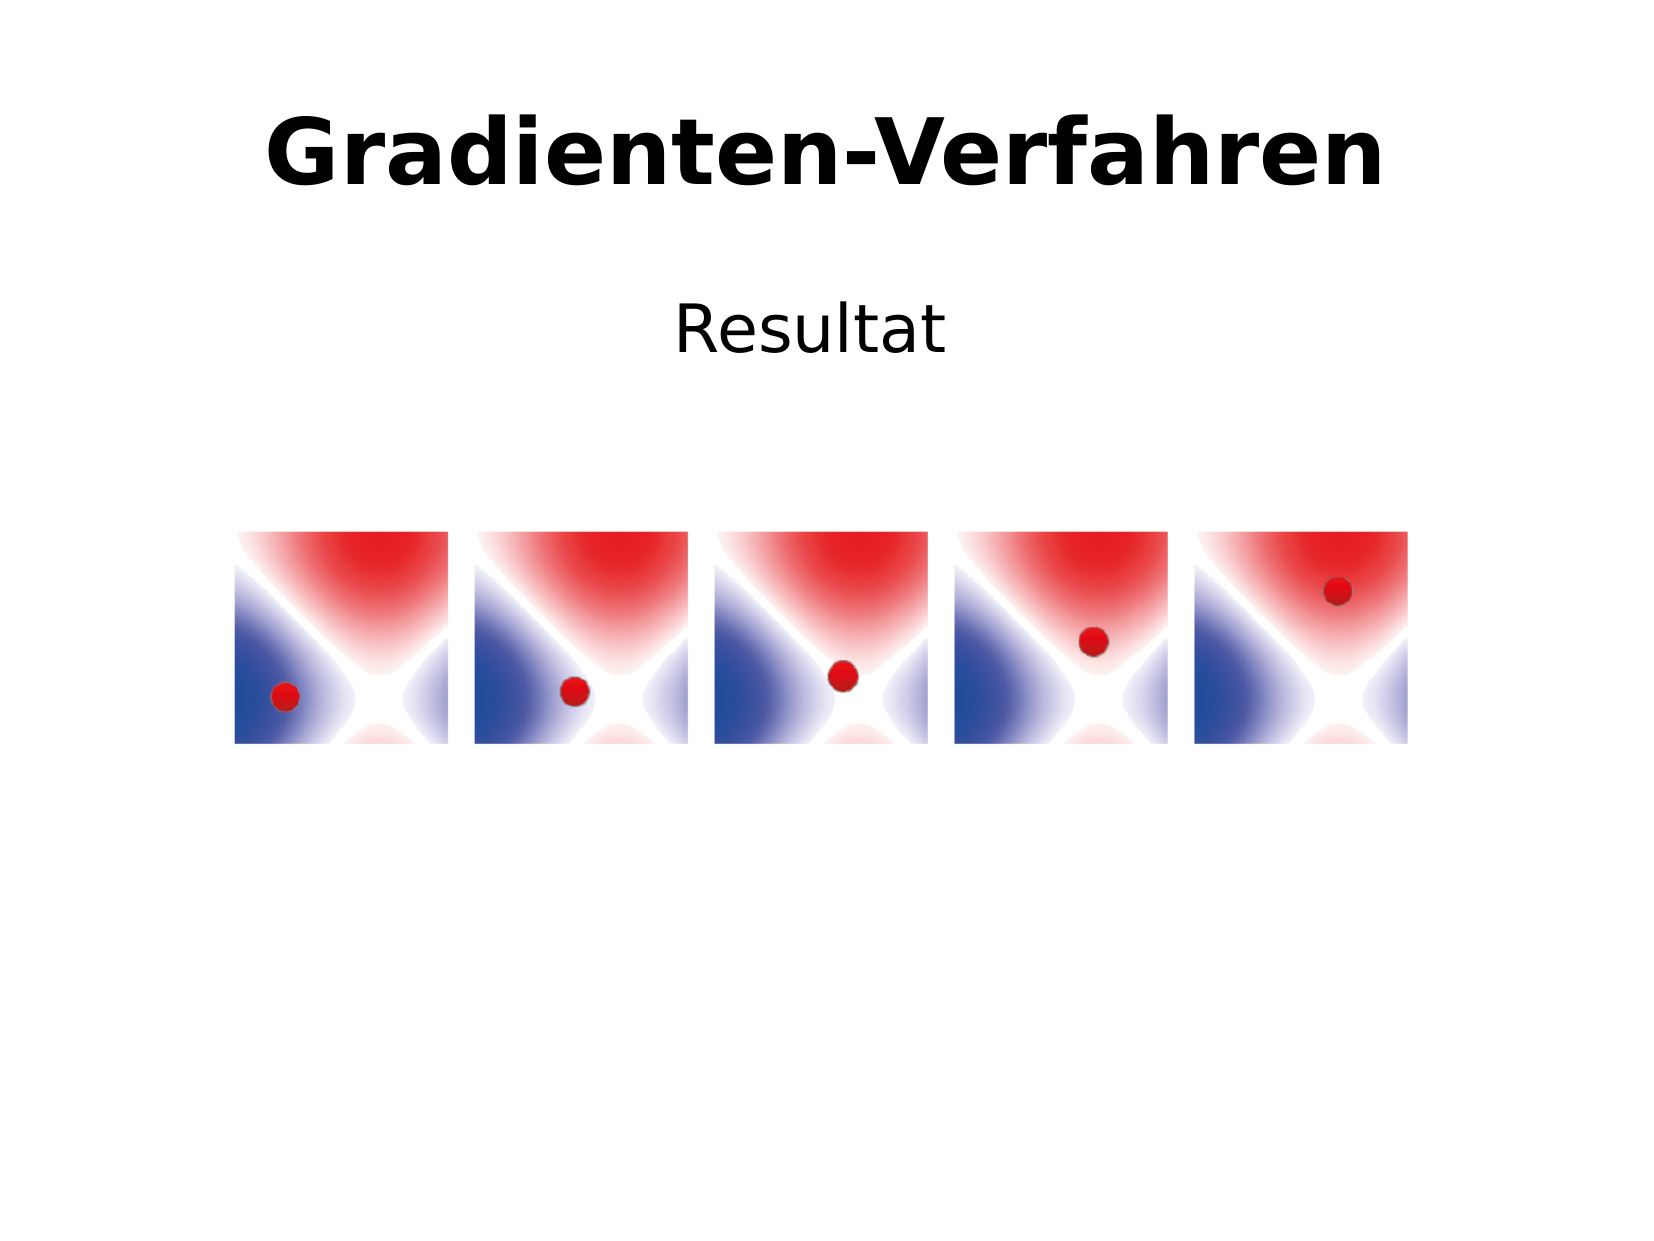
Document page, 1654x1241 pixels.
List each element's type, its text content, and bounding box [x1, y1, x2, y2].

picture [226, 523, 1418, 758]
list Resultat [82, 290, 1538, 1010]
title Gradienten-Verfahren [82, 49, 1571, 257]
